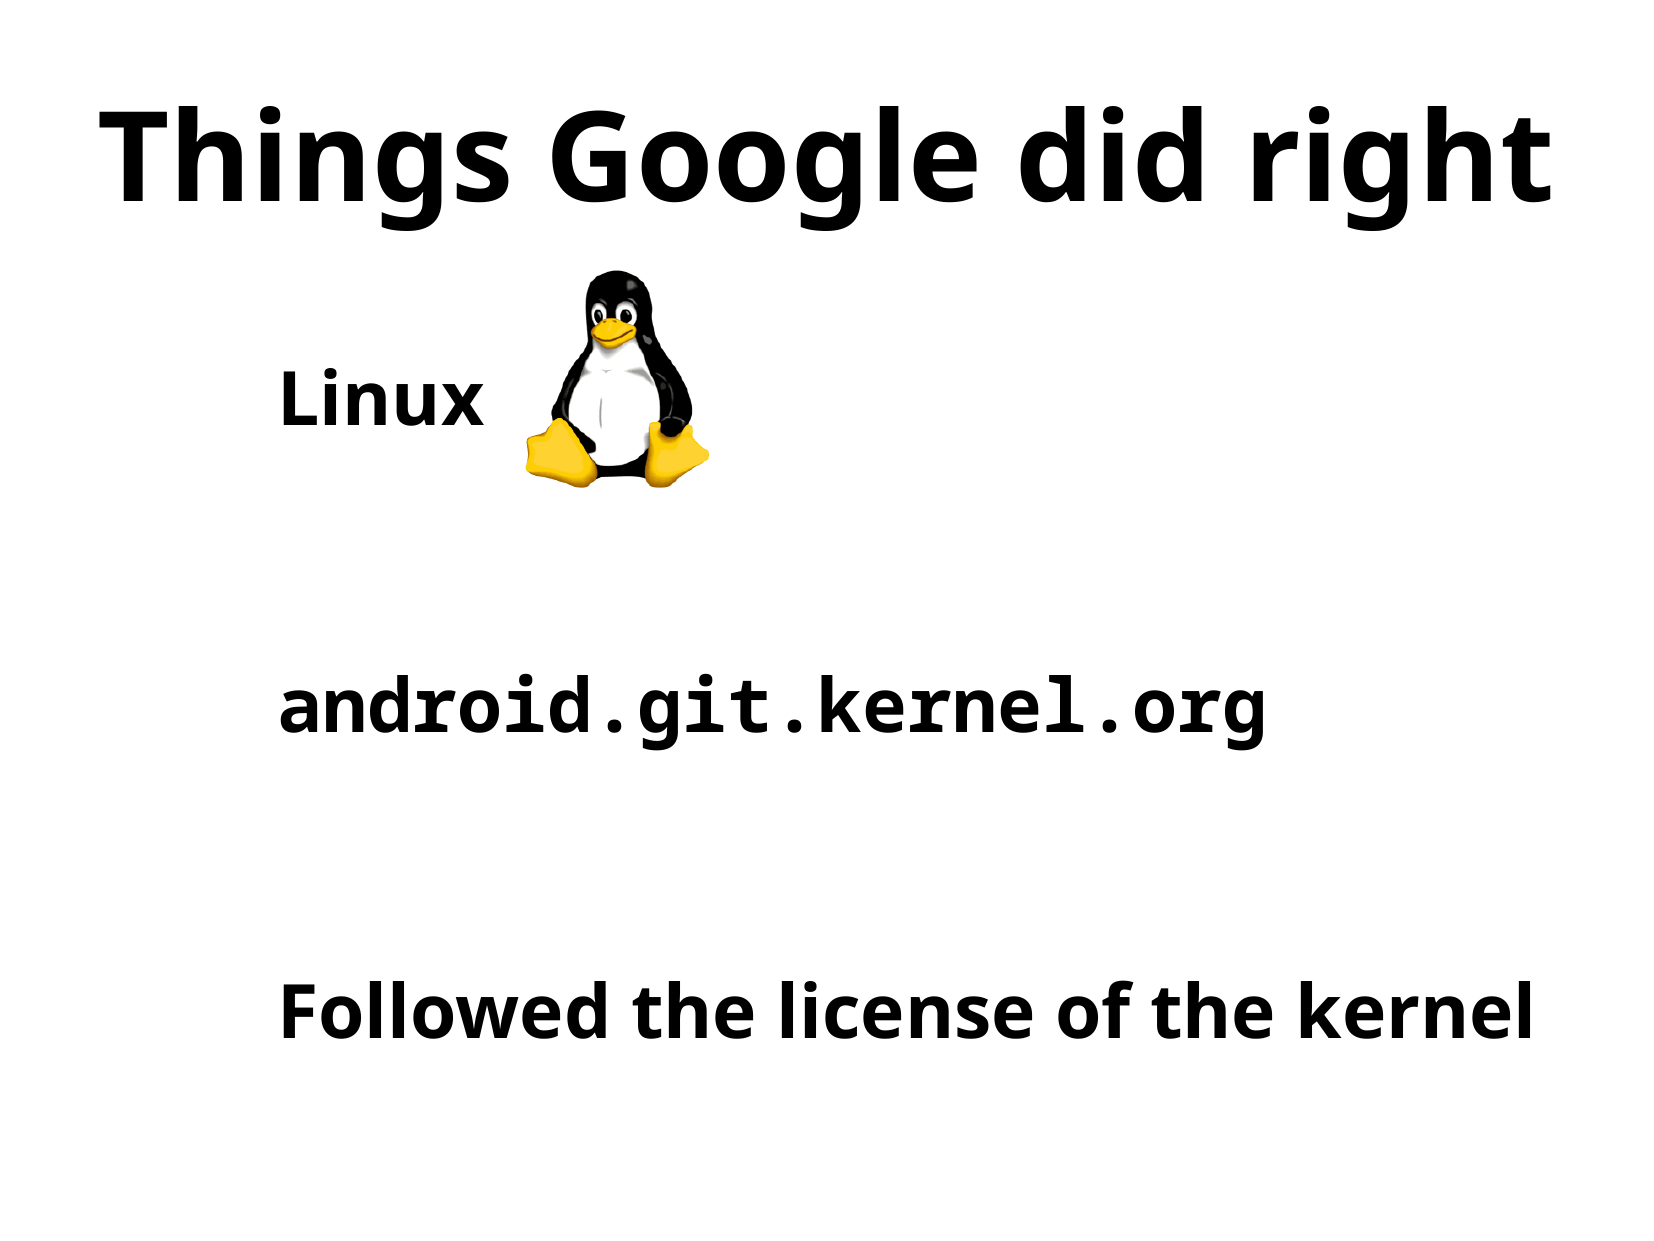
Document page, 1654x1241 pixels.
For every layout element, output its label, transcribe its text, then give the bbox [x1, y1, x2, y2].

text_box Linux android.git.kernel.org Followed the license of the kernel [262, 337, 1465, 968]
picture [525, 270, 709, 488]
title Things Google did right [82, 49, 1571, 257]
